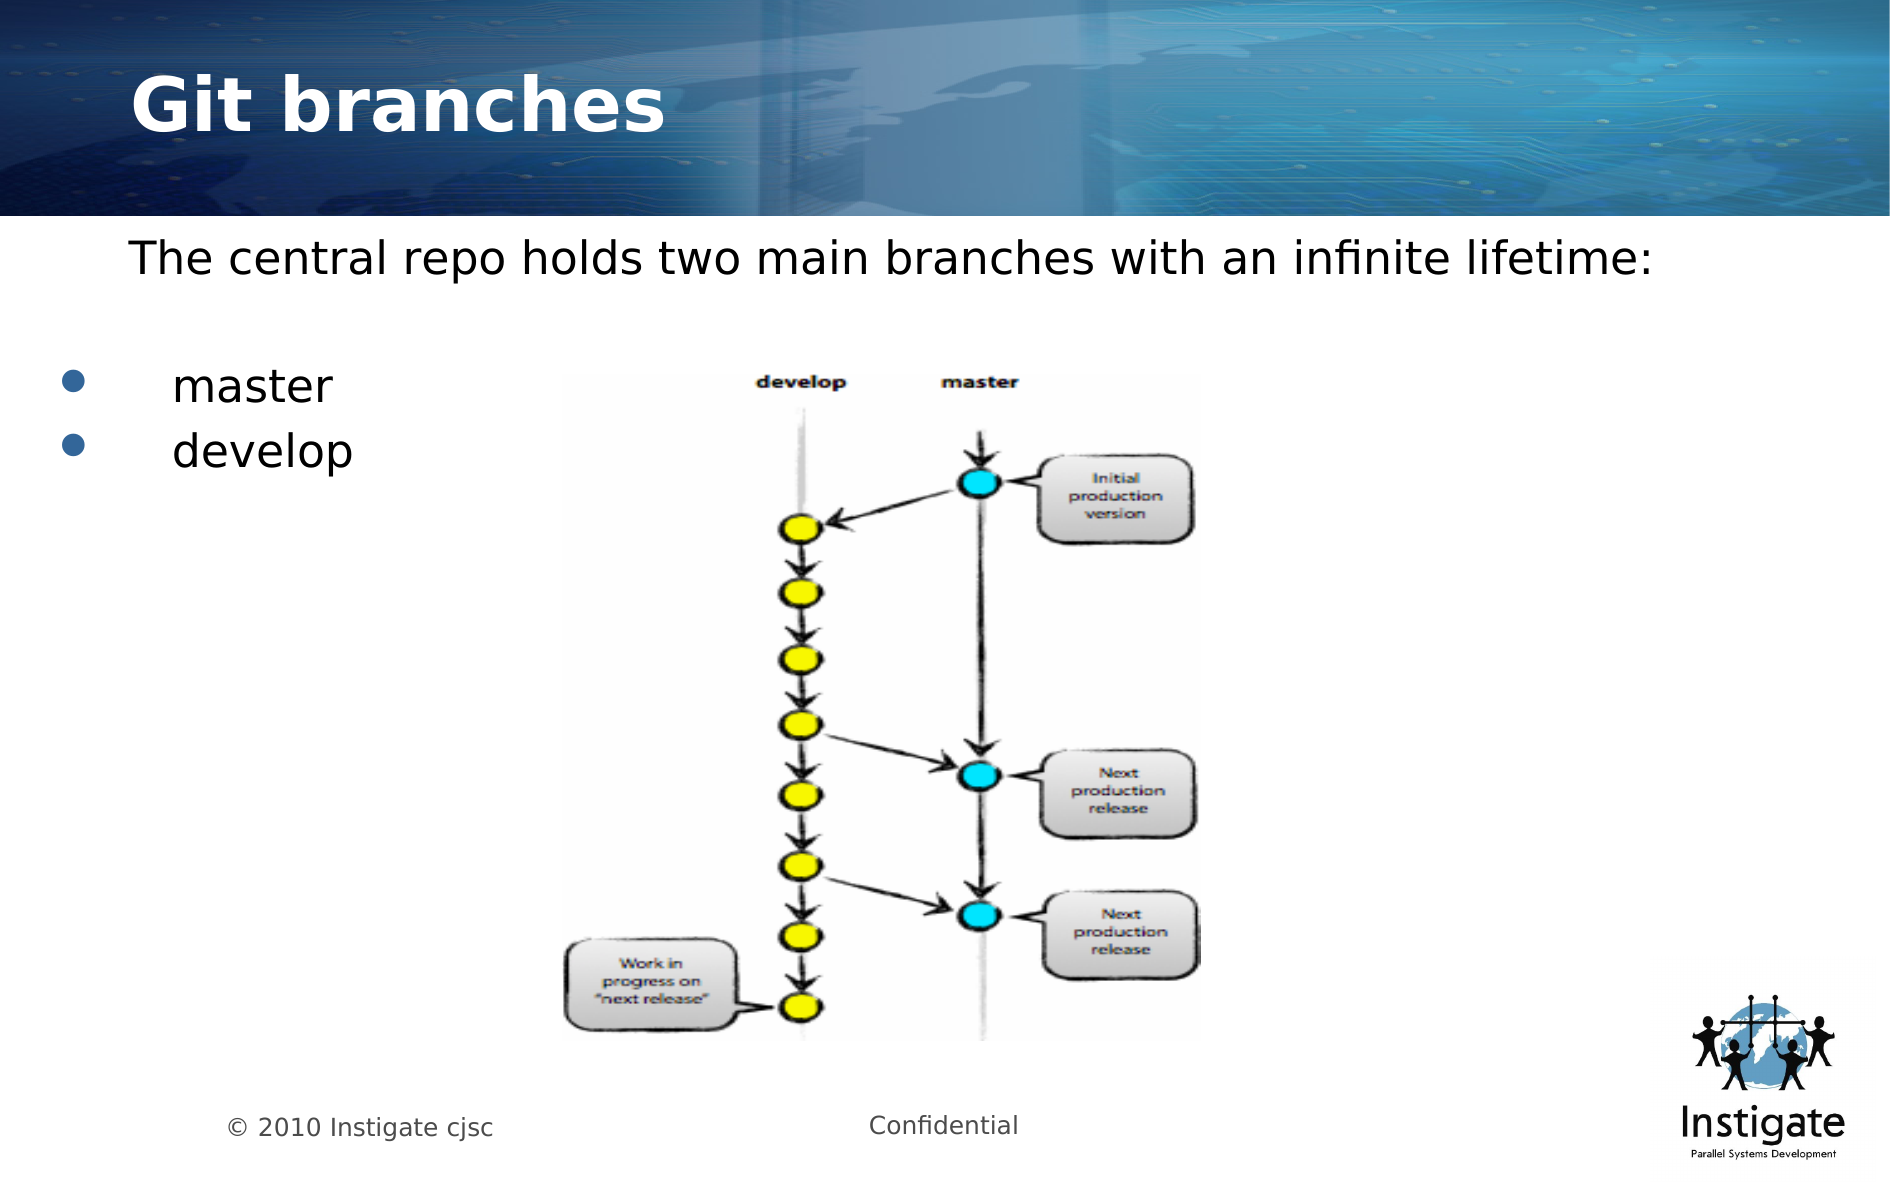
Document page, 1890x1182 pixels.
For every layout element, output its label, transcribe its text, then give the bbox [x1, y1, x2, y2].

picture [562, 374, 1201, 1041]
picture [1650, 956, 1876, 1182]
list The central repo holds two main branches with an infinite lifetime: master develop [59, 236, 1831, 1001]
title Git branches [102, 37, 1801, 193]
picture [0, 0, 1890, 216]
